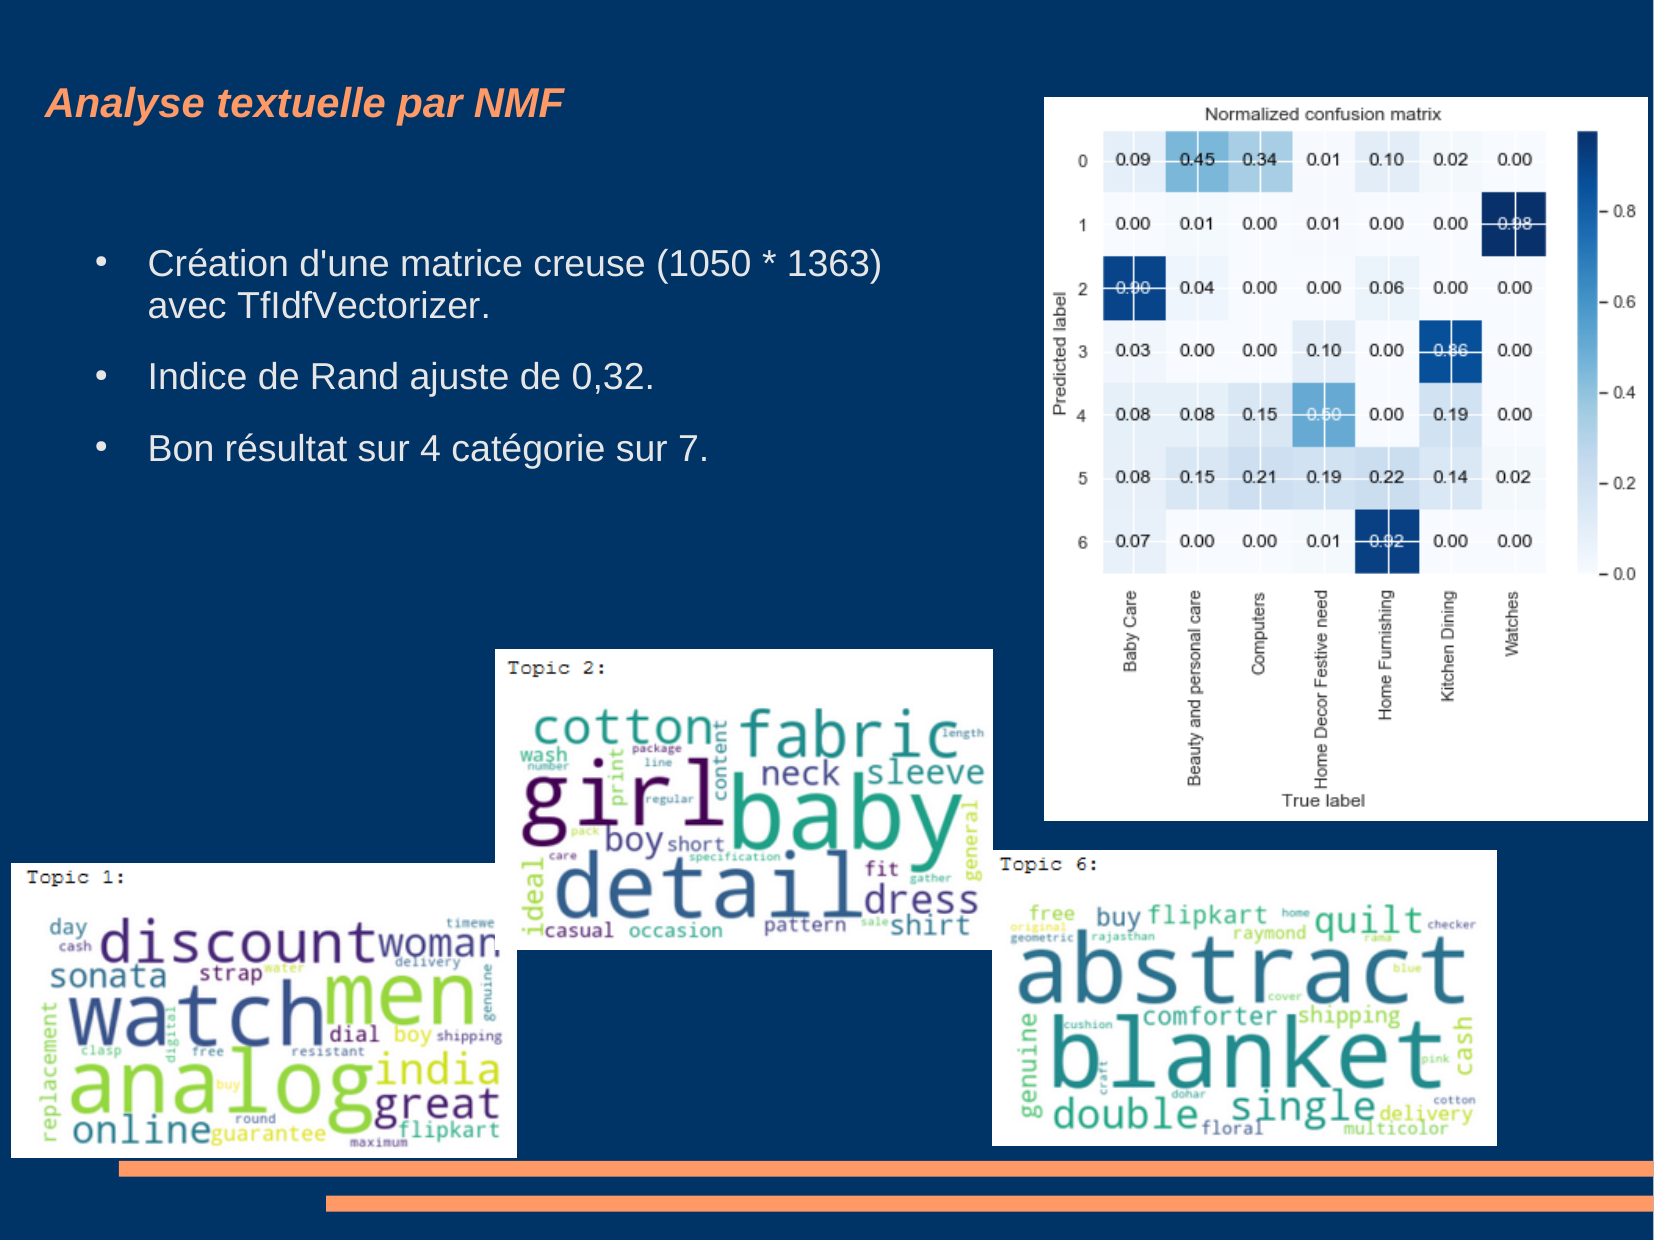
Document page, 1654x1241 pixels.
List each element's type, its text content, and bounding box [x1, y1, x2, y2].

picture [1044, 97, 1648, 821]
list Création d'une matrice creuse (1050 * 1363) avec TfIdfVectorizer. Indice de Rand ajuste de 0,32. Bon résultat sur 4 catégorie sur 7. [76, 242, 886, 709]
title Analyse textuelle par NMF [44, 28, 1457, 177]
picture [11, 649, 1497, 1158]
